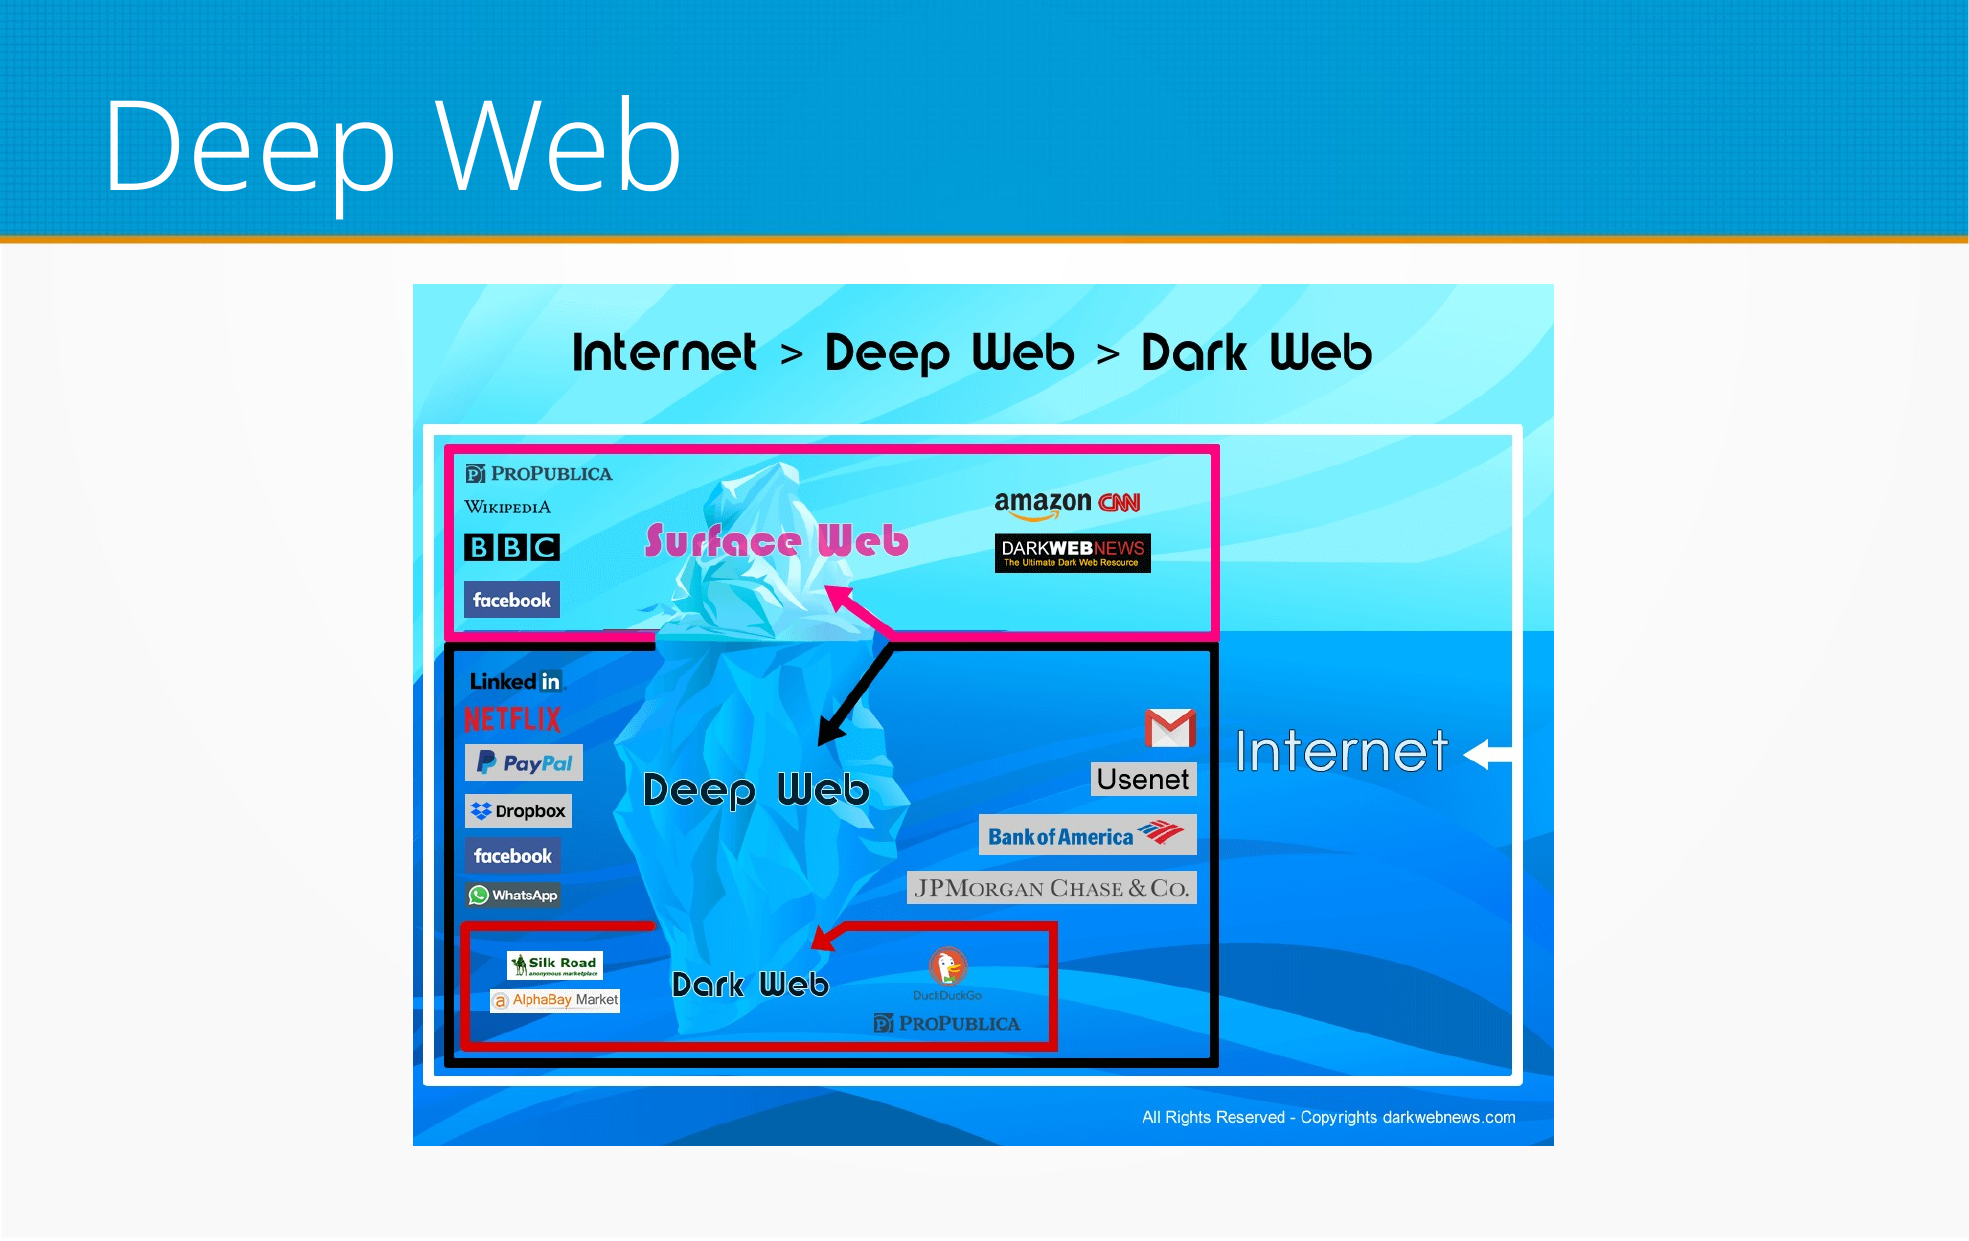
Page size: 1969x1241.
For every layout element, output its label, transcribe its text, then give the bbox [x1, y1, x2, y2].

title Deep Web [98, 19, 1870, 227]
picture [0, 233, 1969, 1241]
